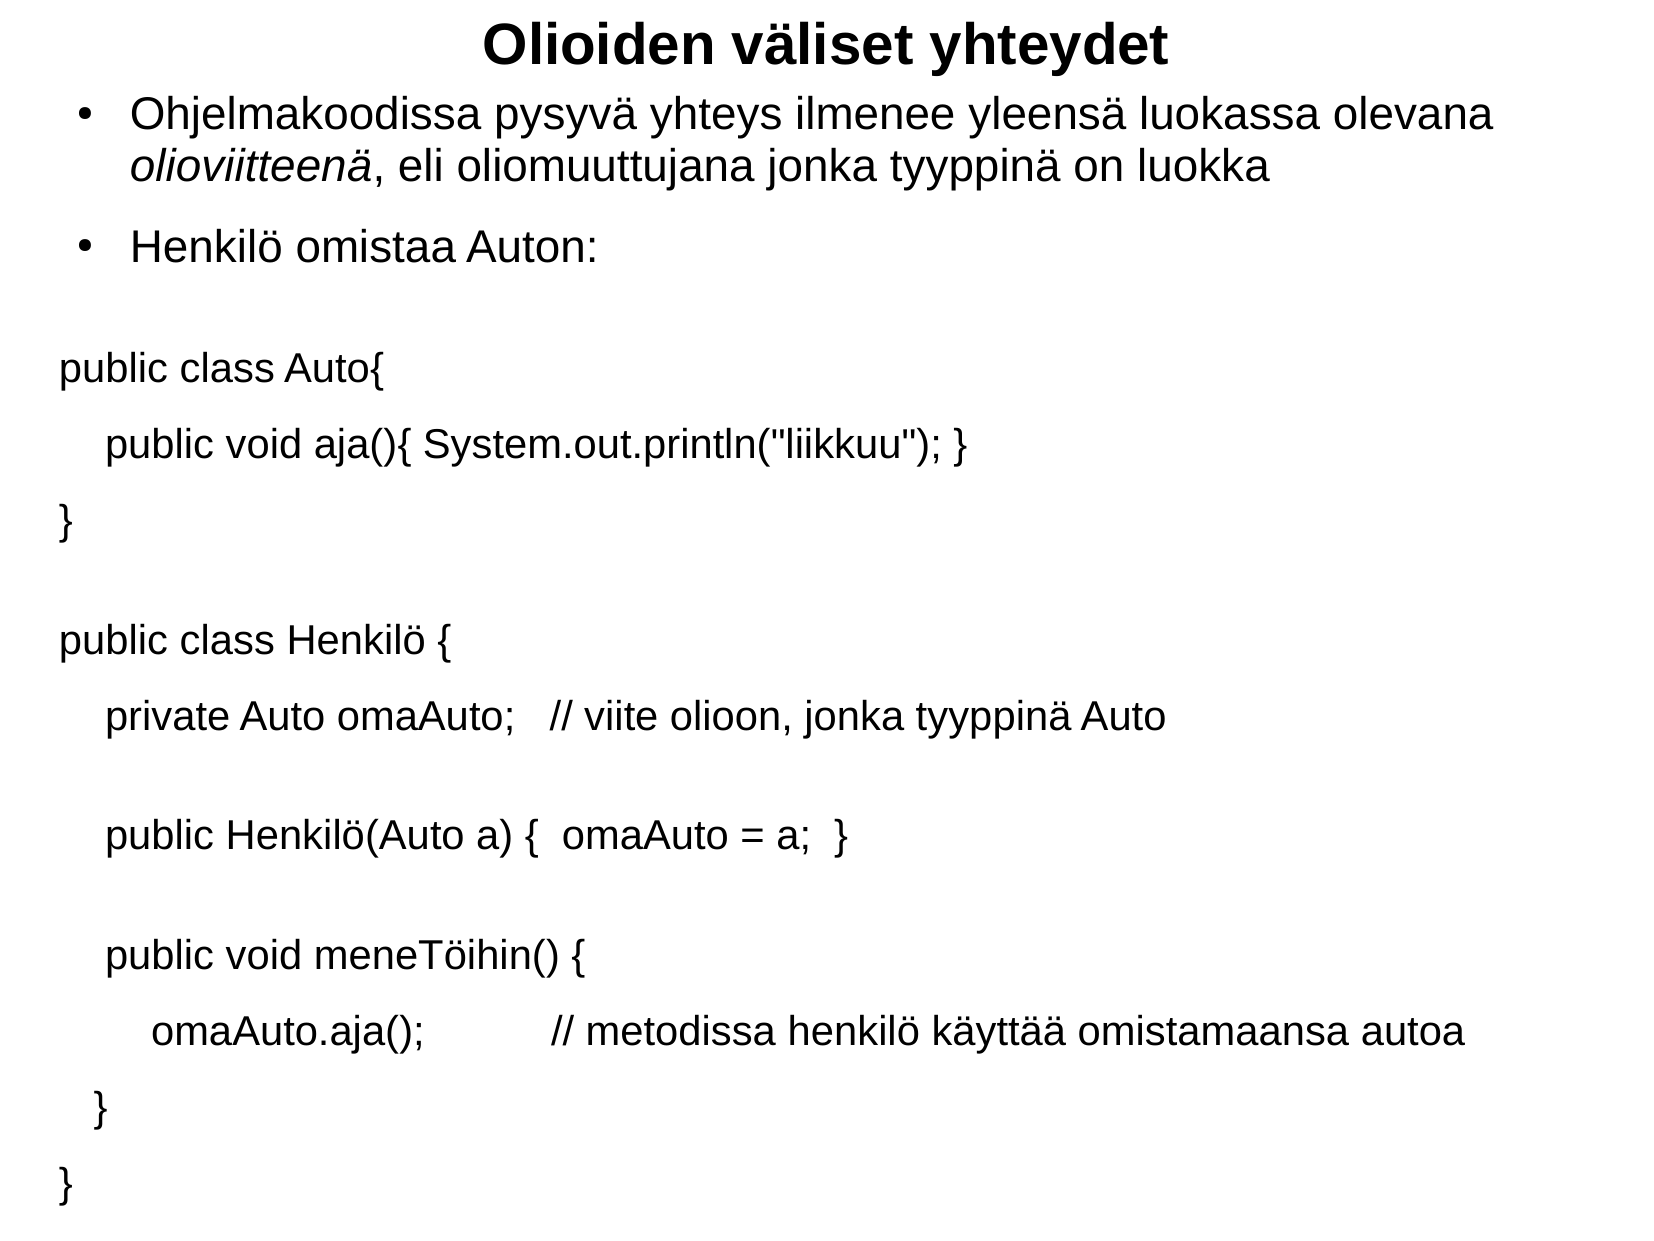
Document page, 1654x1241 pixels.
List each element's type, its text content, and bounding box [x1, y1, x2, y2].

list Ohjelmakoodissa pysyvä yhteys ilmenee yleensä luokassa olevana olioviitteenä, eli oliomuuttujana jonka tyyppinä on luokka Henkilö omistaa Auton: public class Auto{ public void aja(){ System.out.println("liikkuu"); } } public class Henkilö { private Auto omaAuto; // viite olioon, jonka tyyppinä Auto public Henkilö(Auto a) { omaAuto = a; } public void meneTöihin() { omaAuto.aja(); // metodissa henkilö käyttää omistamaansa autoa } } [59, 88, 1595, 1241]
title Olioiden väliset yhteydet [88, 0, 1565, 88]
